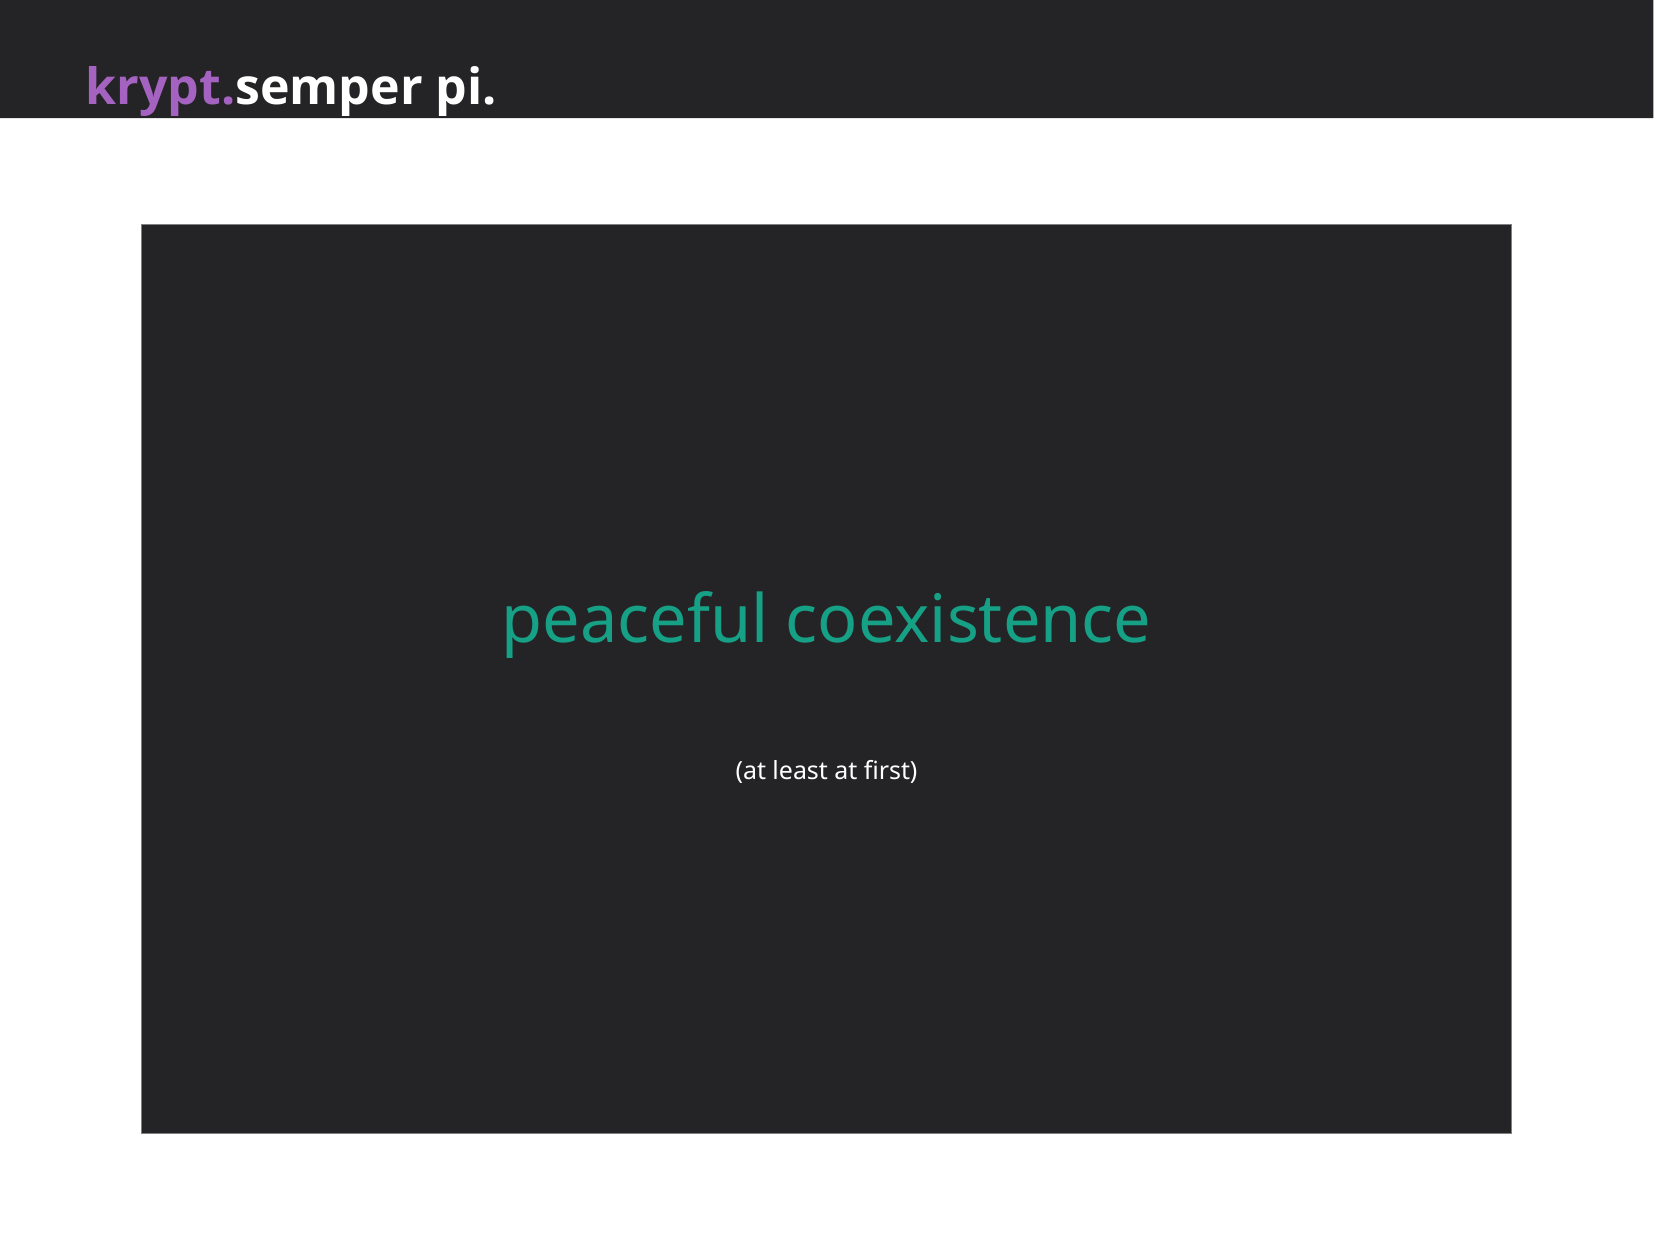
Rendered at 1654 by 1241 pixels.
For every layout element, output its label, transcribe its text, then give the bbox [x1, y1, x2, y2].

text_box peaceful coexistence (at least at first) [141, 224, 1512, 1134]
text_box [0, 0, 1654, 119]
text_box krypt.semper pi. [70, 43, 544, 119]
